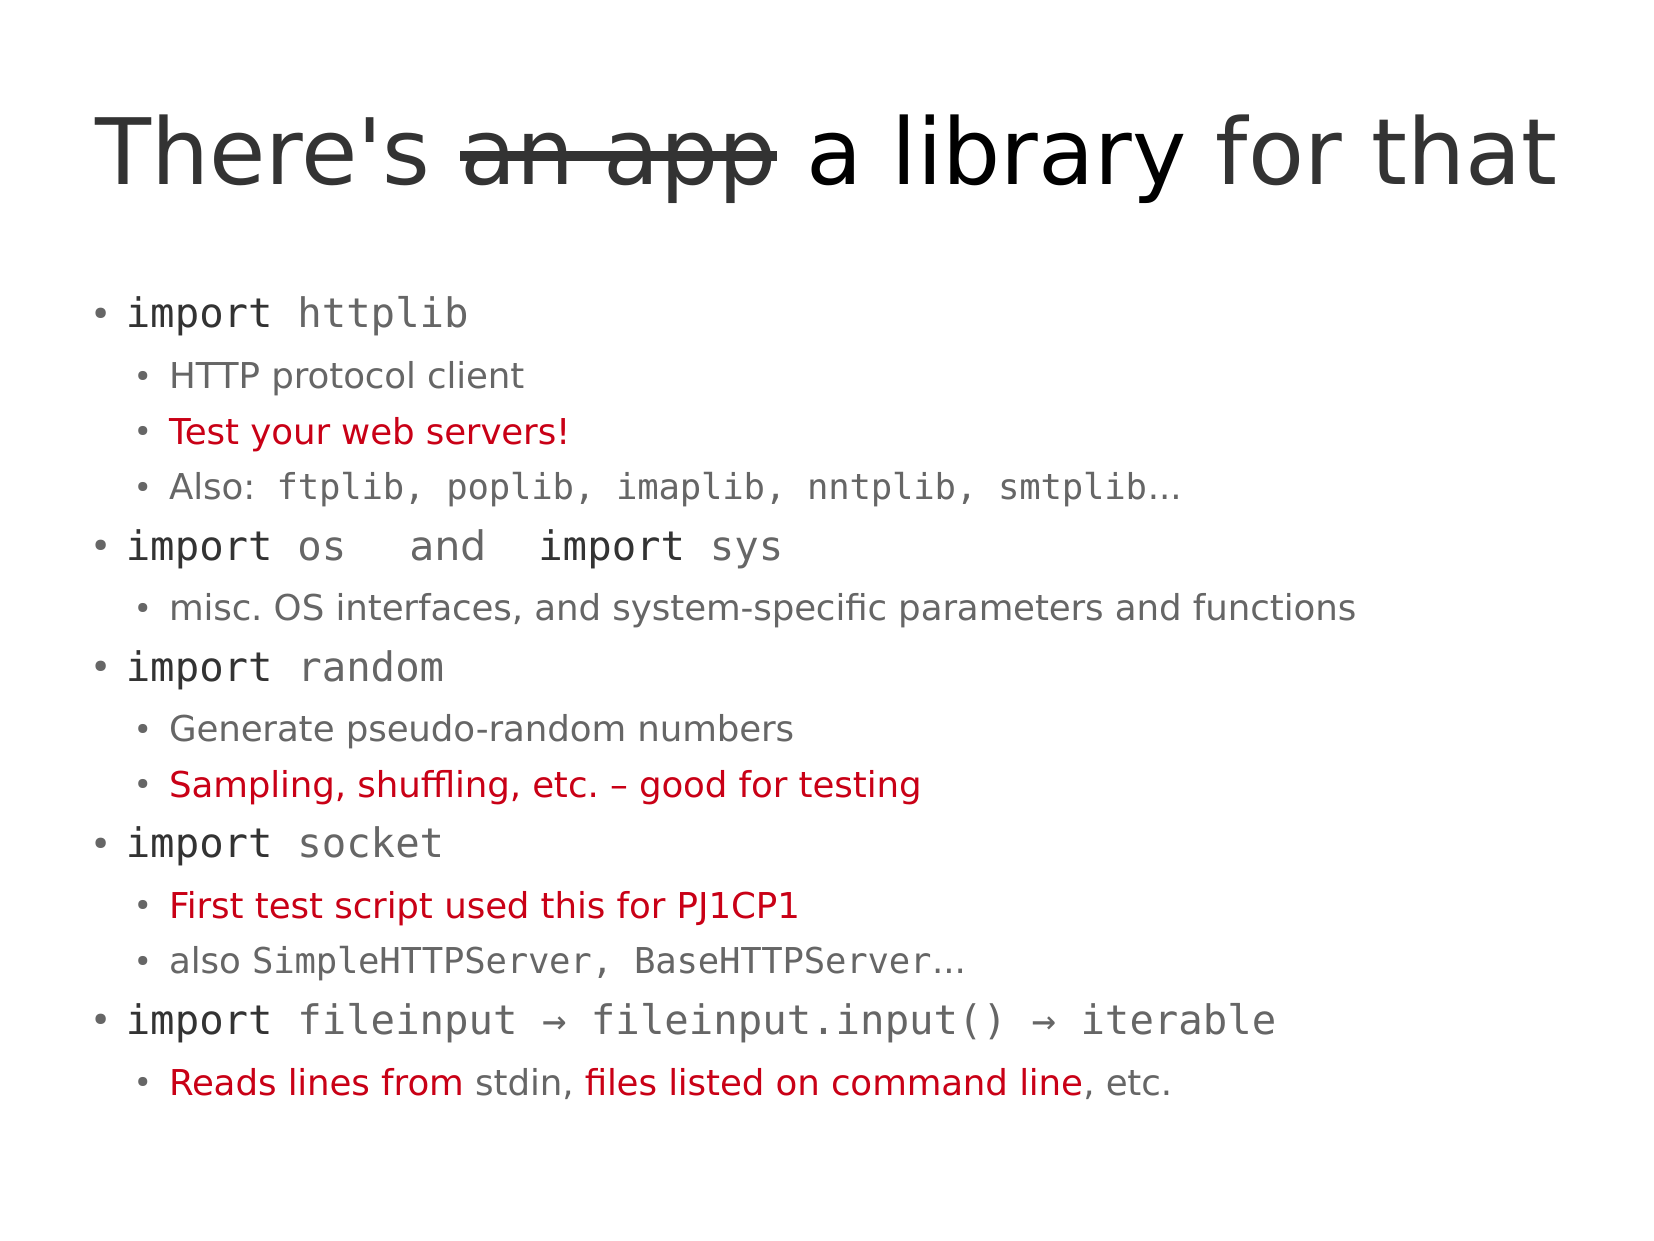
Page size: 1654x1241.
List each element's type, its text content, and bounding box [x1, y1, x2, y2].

list import httplib HTTP protocol client Test your web servers! Also: ftplib, poplib, imaplib, nntplib, smtplib... import os and import sys misc. OS interfaces, and system-specific parameters and functions import random Generate pseudo-random numbers Sampling, shuffling, etc. – good for testing import socket First test script used this for PJ1CP1 also SimpleHTTPServer, BaseHTTPServer... import fileinput → fileinput.input() → iterable Reads lines from stdin, files listed on command line, etc. [82, 290, 1571, 1109]
title There's an app a library for that [82, 49, 1571, 257]
